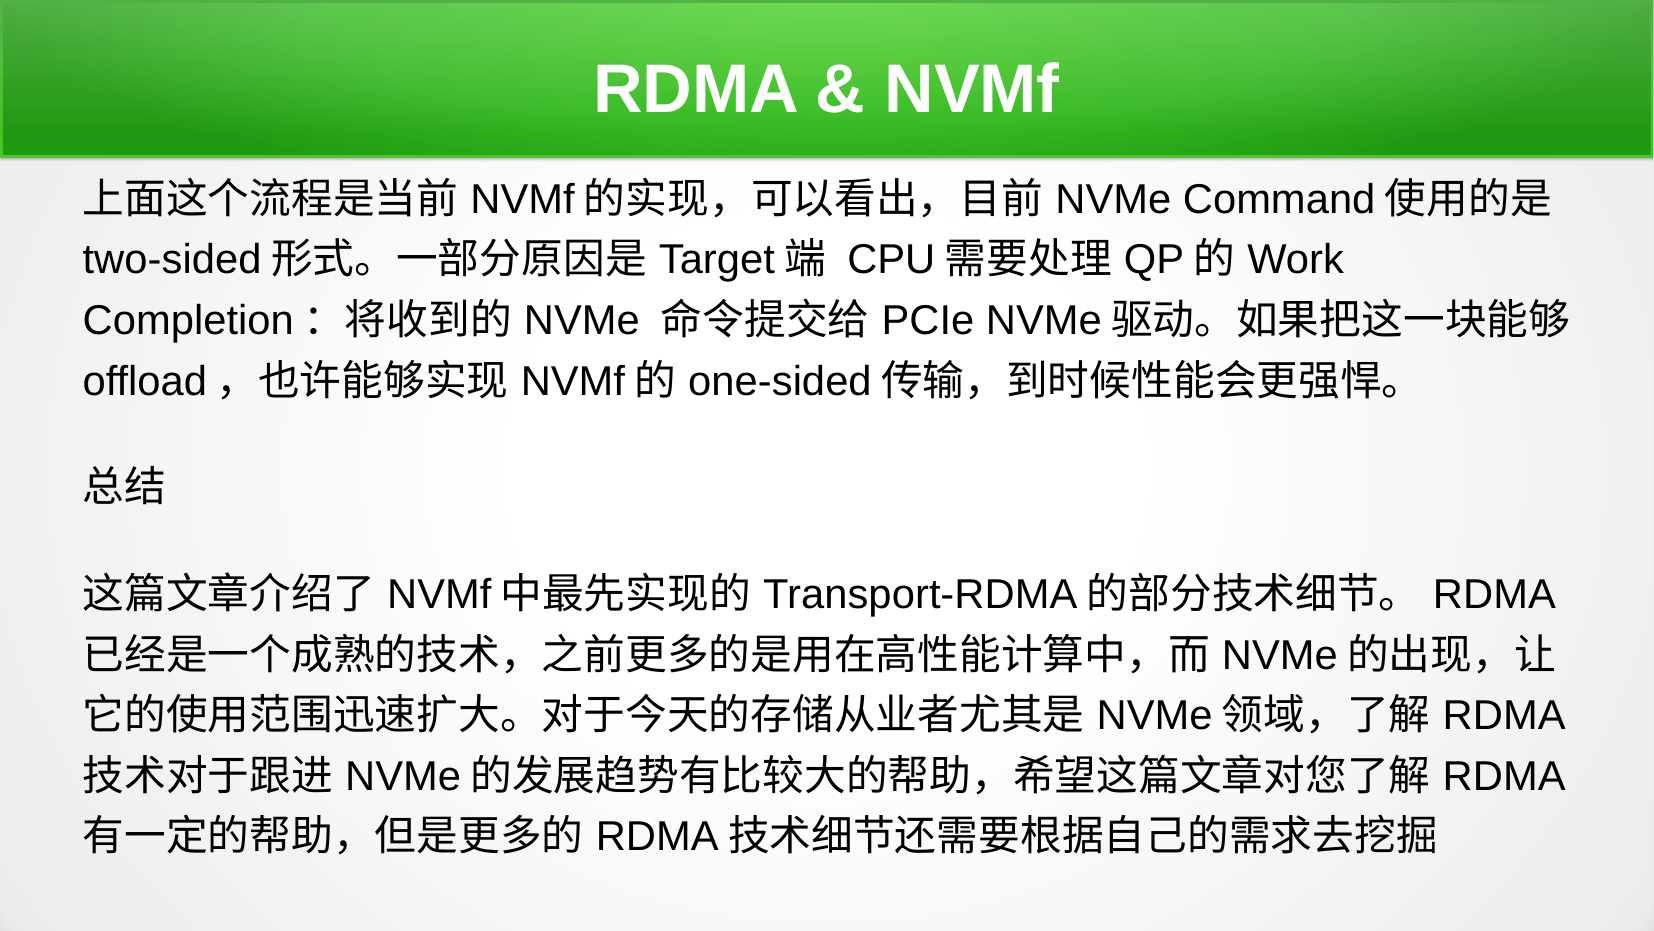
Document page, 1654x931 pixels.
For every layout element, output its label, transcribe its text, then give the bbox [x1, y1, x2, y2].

title RDMA & NVMf [82, 35, 1571, 142]
subtitle 上面这个流程是当前NVMf的实现，可以看出，目前NVMe Command使用的是two-sided形式。一部分原因是Target端 CPU需要处理QP的Work Completion：将收到的NVMe 命令提交给PCIe NVMe驱动。如果把这一块能够offload，也许能够实现NVMf的one-sided传输，到时候性能会更强悍。 总结 这篇文章介绍了NVMf中最先实现的Transport-RDMA的部分技术细节。RDMA已经是一个成熟的技术，之前更多的是用在高性能计算中，而NVMe的出现，让它的使用范围迅速扩大。对于今天的存储从业者尤其是NVMe领域，了解RDMA技术对于跟进NVMe的发展趋势有比较大的帮助，希望这篇文章对您了解RDMA有一定的帮助，但是更多的RDMA技术细节还需要根据自己的需求去挖掘 [82, 165, 1571, 916]
